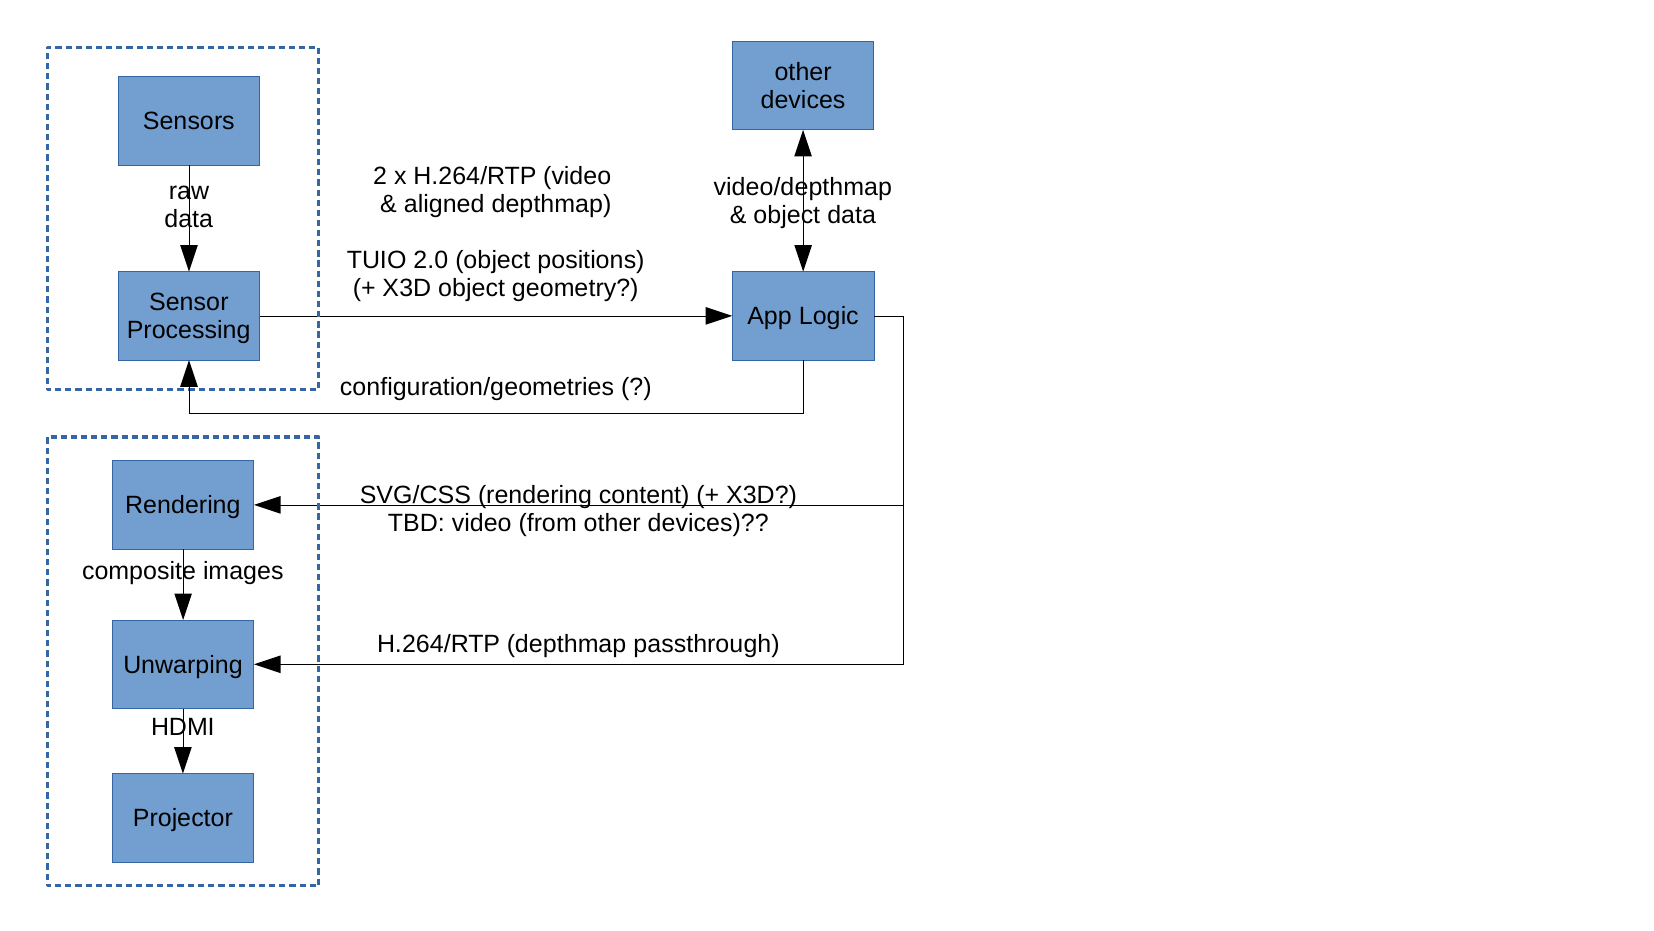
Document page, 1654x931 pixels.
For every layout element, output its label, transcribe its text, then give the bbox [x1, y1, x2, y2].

text_box App Logic [732, 271, 875, 361]
text_box Projector [112, 773, 254, 863]
text_box Rendering [112, 460, 254, 550]
text_box Unwarping [112, 620, 254, 709]
text_box Sensor Processing [118, 271, 260, 361]
text_box other devices [732, 41, 874, 130]
text_box Sensors [118, 76, 260, 166]
